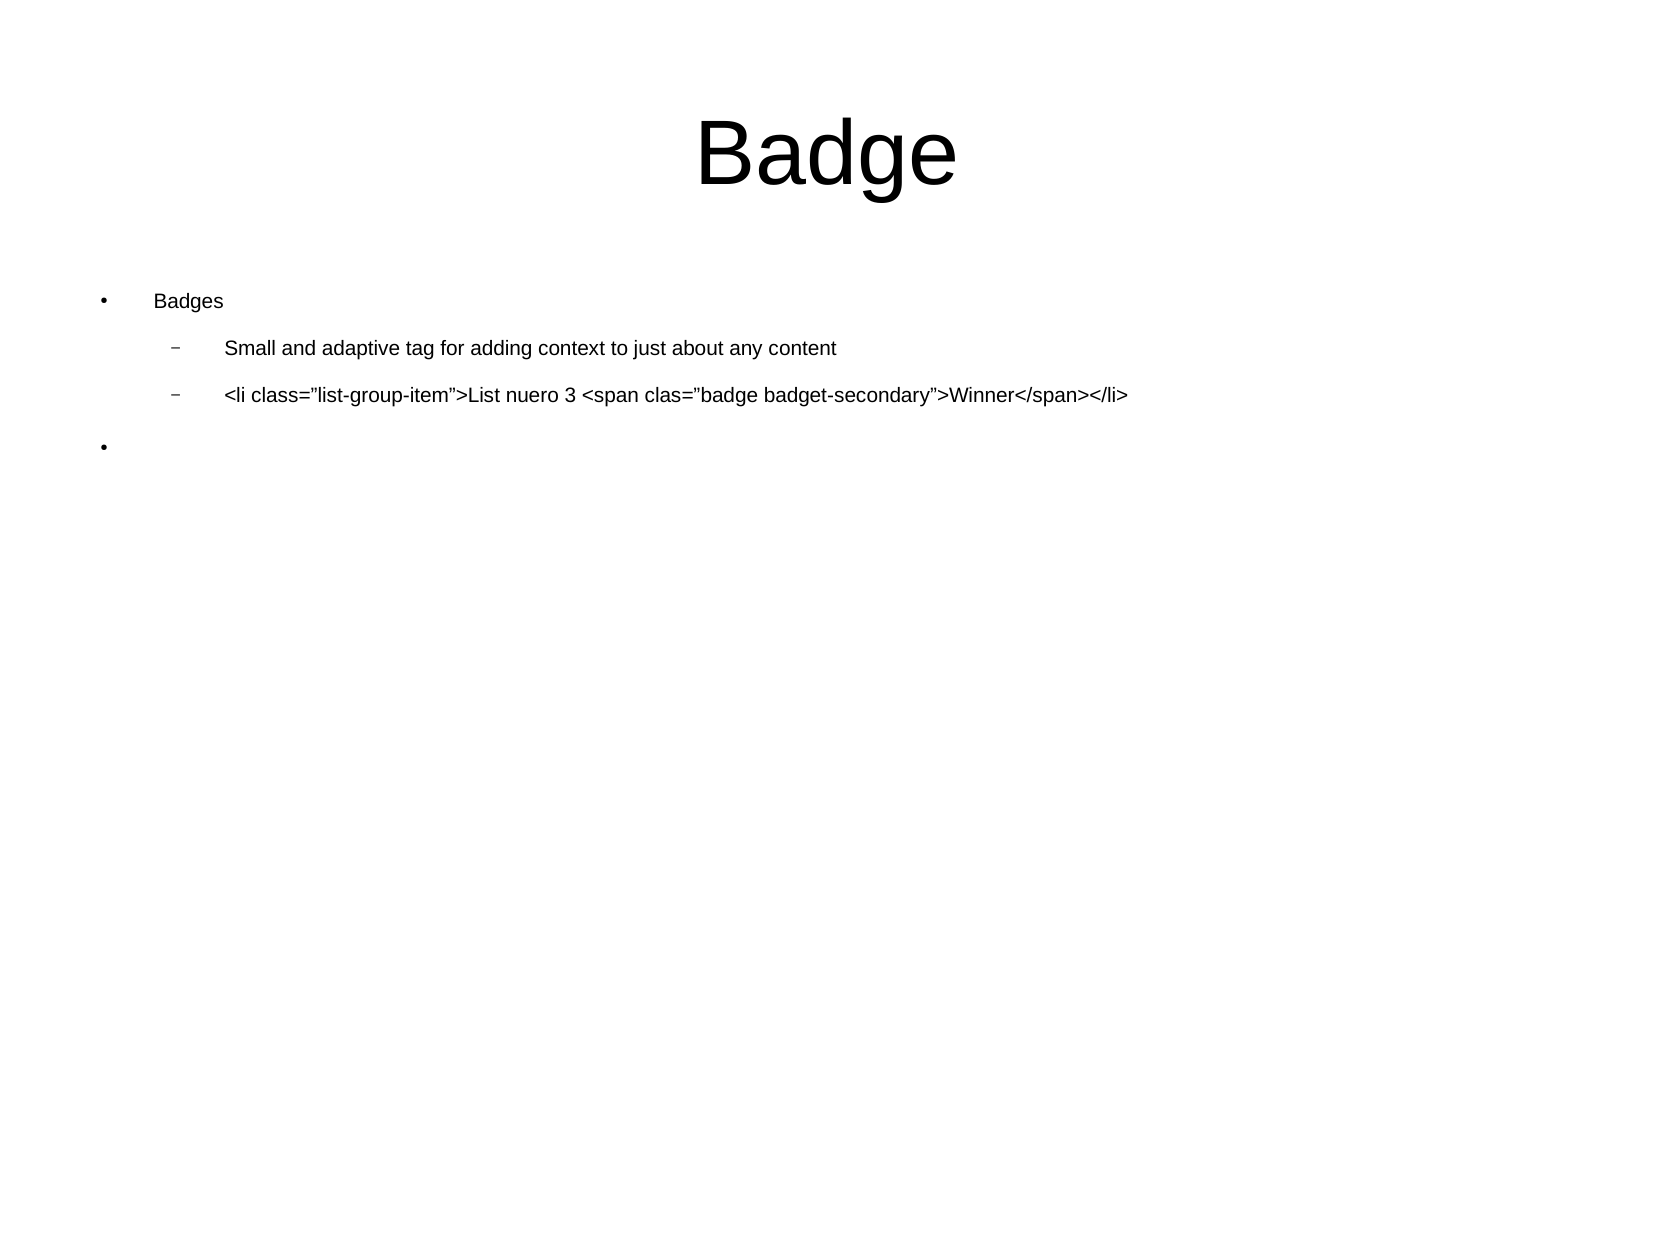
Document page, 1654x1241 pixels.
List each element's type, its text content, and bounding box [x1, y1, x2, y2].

title Badge [82, 49, 1571, 257]
list Badges Small and adaptive tag for adding context to just about any content <li class=”list-group-item”>List nuero 3 <span clas=”badge badget-secondary”>Winner</span></li> [82, 290, 1571, 1010]
